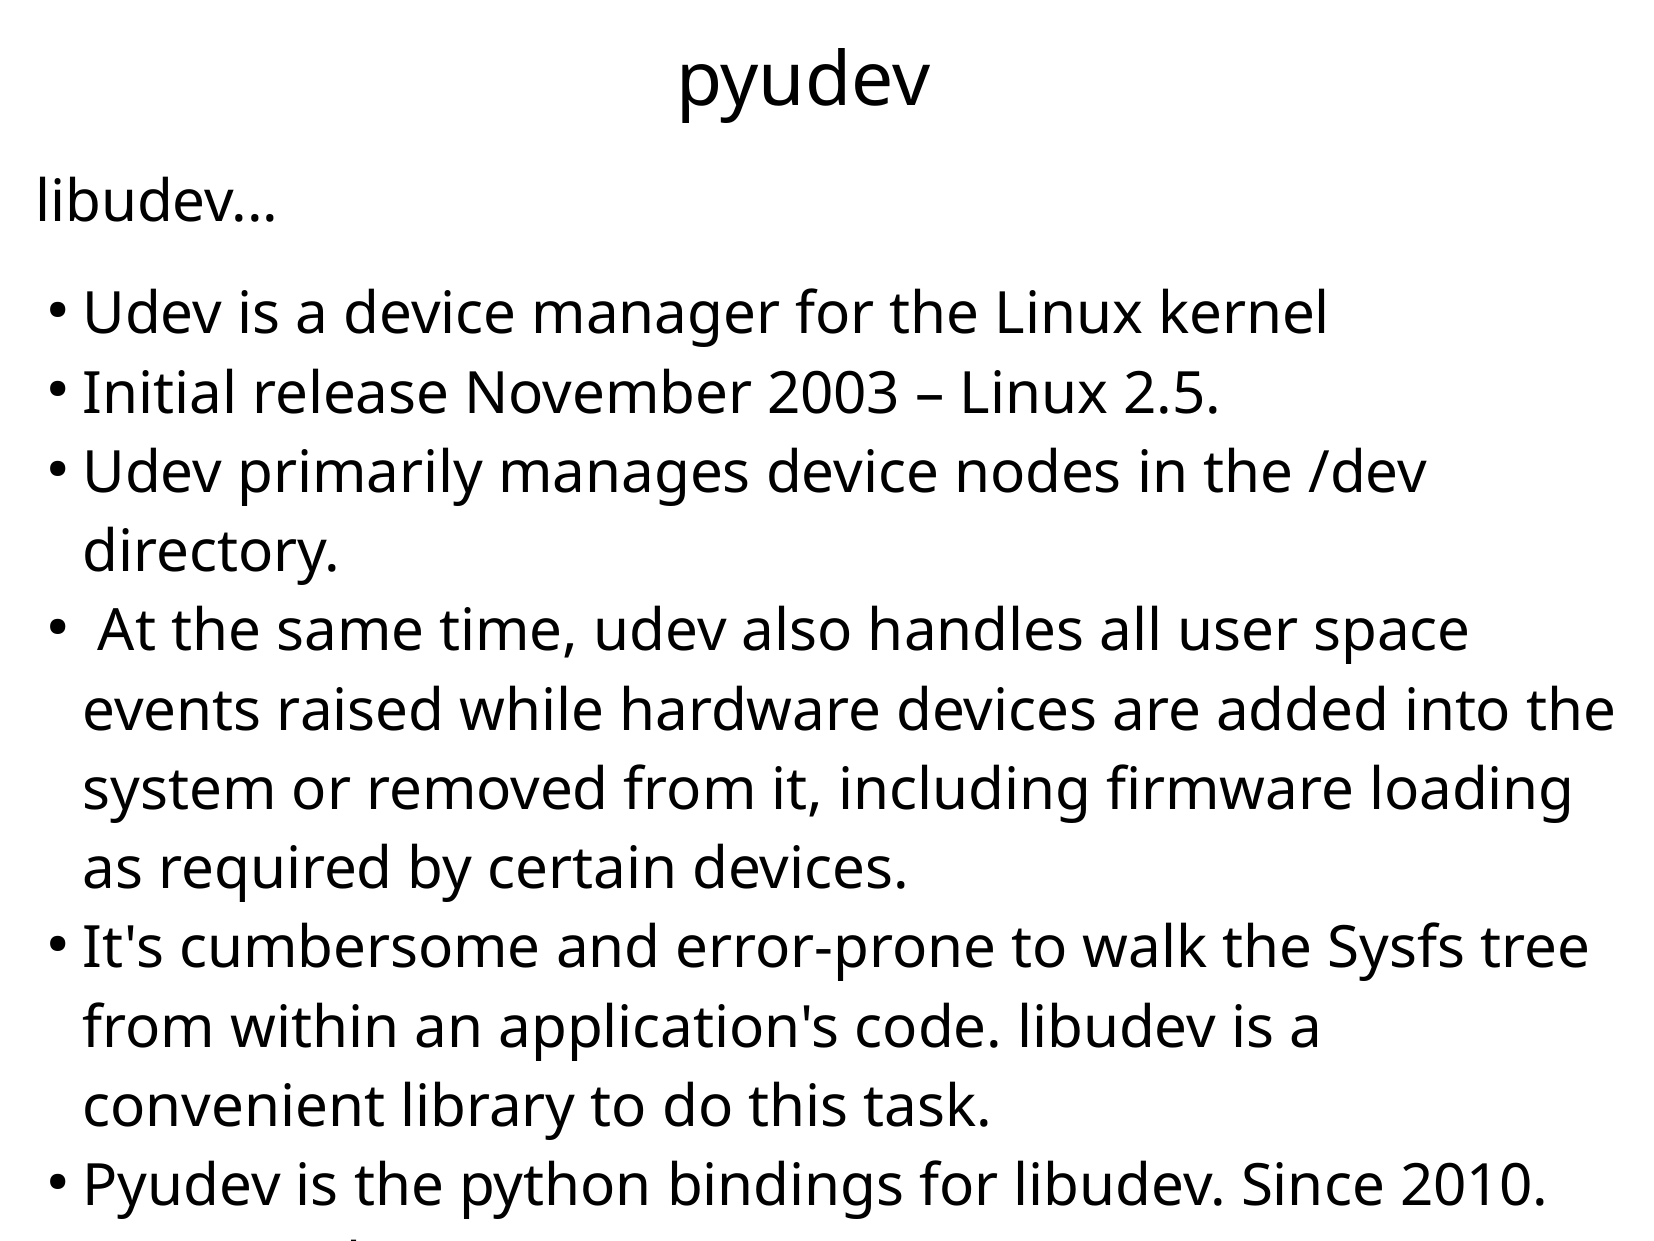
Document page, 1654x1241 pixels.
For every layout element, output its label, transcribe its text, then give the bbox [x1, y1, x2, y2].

subtitle libudev... [35, 159, 1607, 308]
title pyudev [59, 35, 1548, 118]
text_box Udev is a device manager for the Linux kernel Initial release November 2003 – Linux 2.5. Udev primarily manages device nodes in the /dev directory. At the same time, udev also handles all user space events raised while hardware devices are added into the system or removed from it, including firmware loading as required by certain devices. It's cumbersome and error-prone to walk the Sysfs tree from within an application's code. libudev is a convenient library to do this task. Pyudev is the python bindings for libudev. Since 2010. Now at release 0.17. $ sudo pip install pyudev [47, 271, 1619, 1117]
